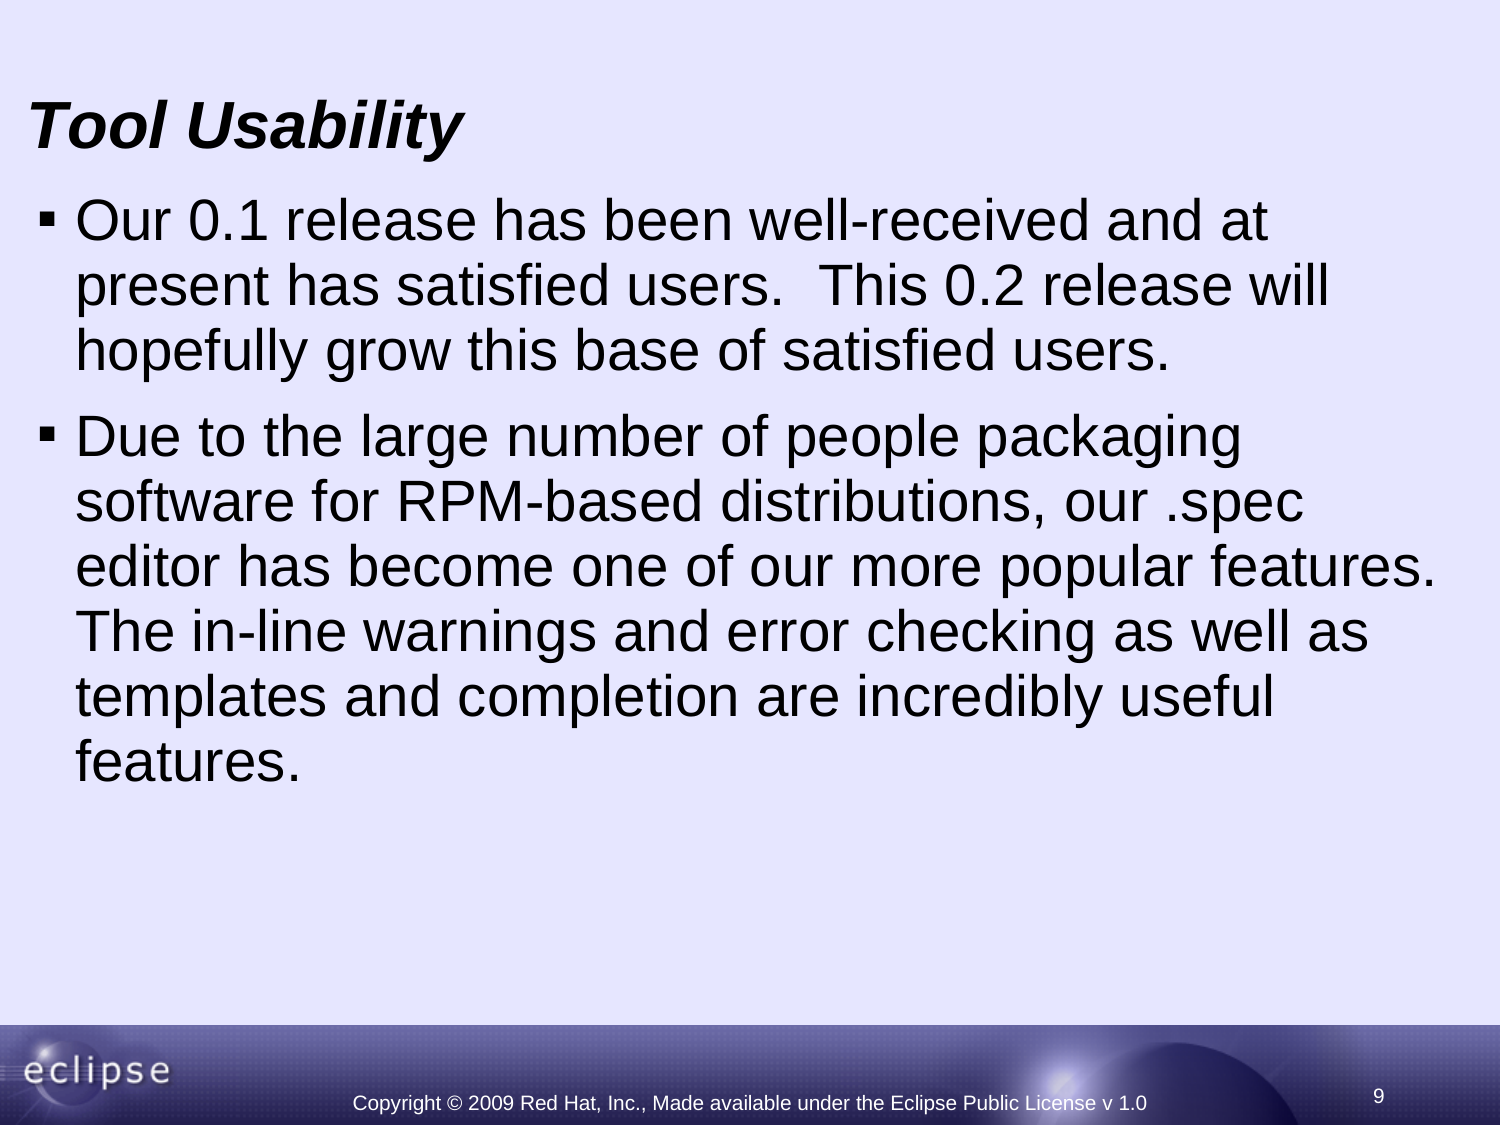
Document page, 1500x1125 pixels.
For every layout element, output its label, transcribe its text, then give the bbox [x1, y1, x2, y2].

picture [0, 1025, 1500, 1125]
title Tool Usability [26, 84, 1474, 172]
list Our 0.1 release has been well-received and at present has satisfied users. This 0.2 release will hopefully grow this base of satisfied users. Due to the large number of people packaging software for RPM-based distributions, our .spec editor has become one of our more popular features. The in-line warnings and error checking as well as templates and completion are incredibly useful features. [37, 187, 1463, 1021]
